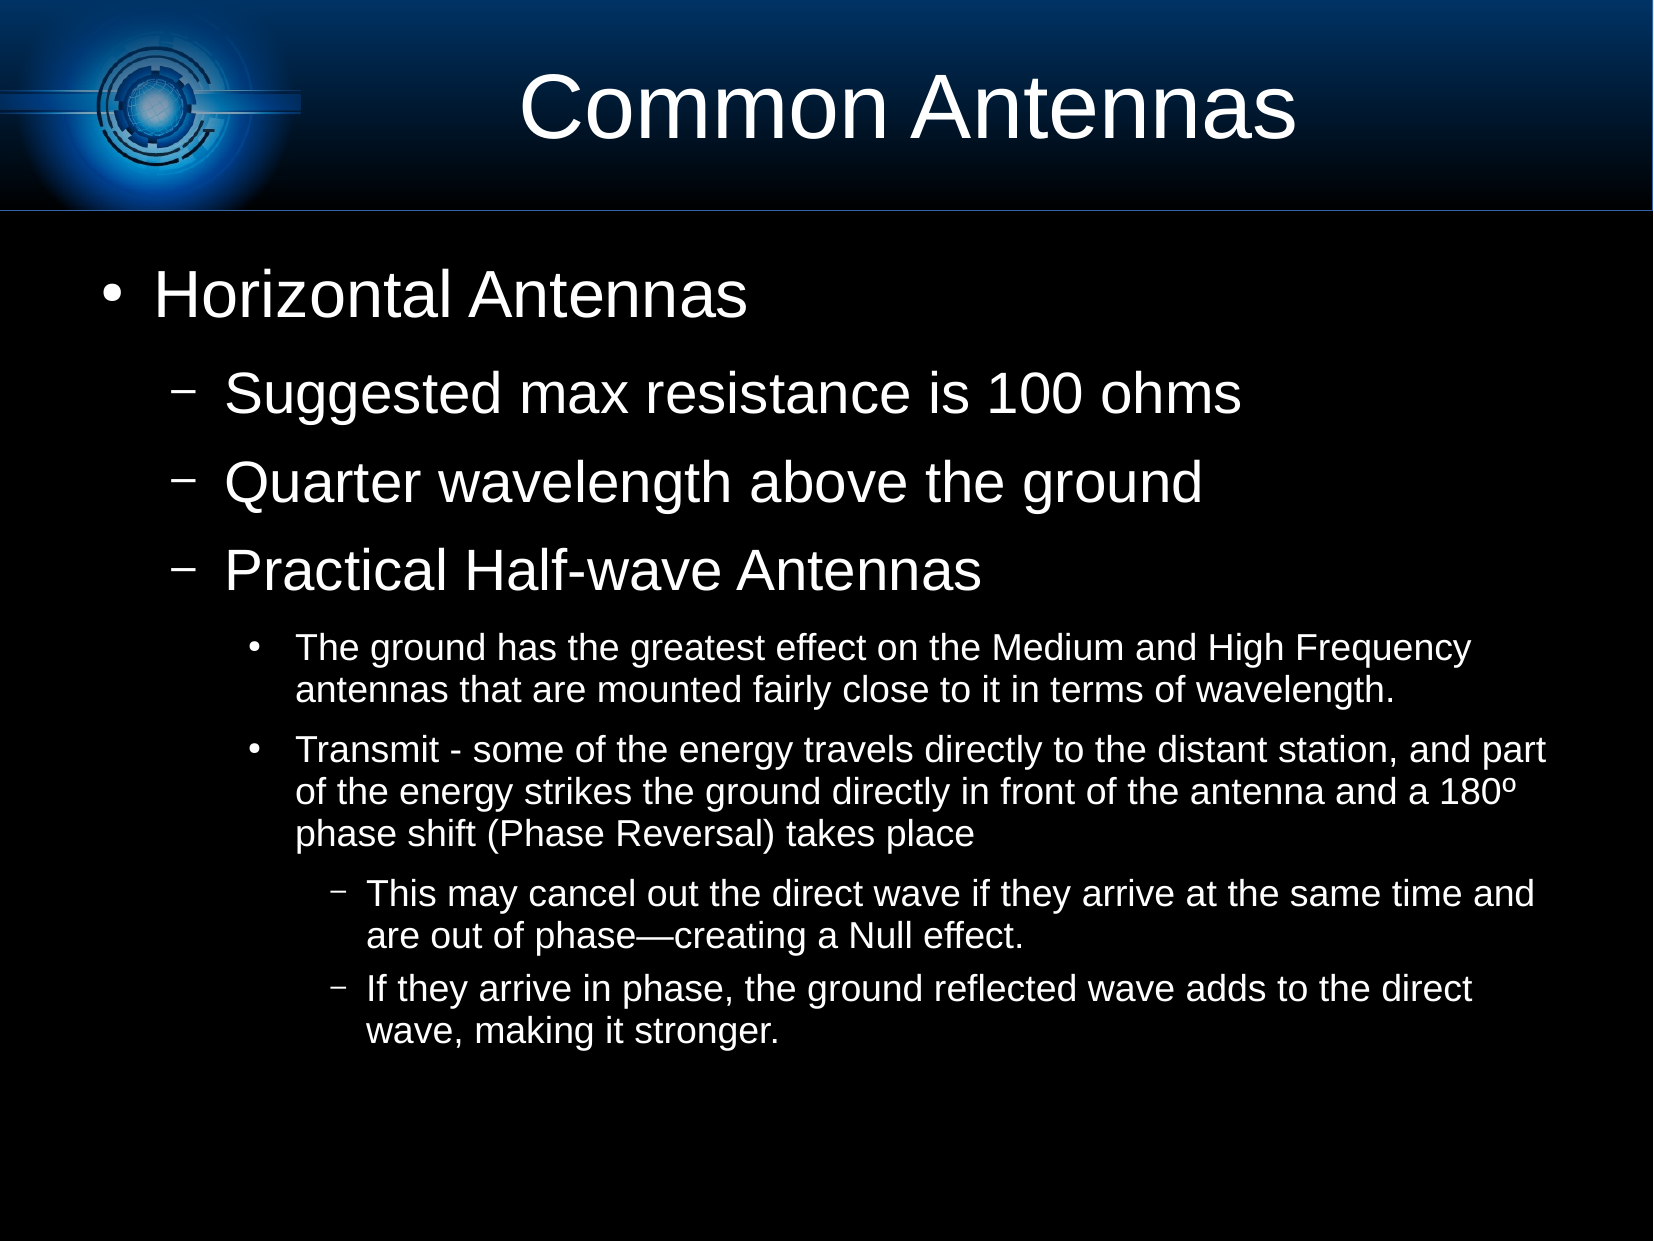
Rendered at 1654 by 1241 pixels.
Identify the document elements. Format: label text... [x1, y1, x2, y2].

picture [0, 87, 165, 210]
title Common Antennas [165, 2, 1653, 211]
list Horizontal Antennas Suggested max resistance is 100 ohms Quarter wavelength above the ground Practical Half-wave Antennas The ground has the greatest effect on the Medium and High Frequency antennas that are mounted fairly close to it in terms of wavelength. Transmit - some of the energy travels directly to the distant station, and part of the energy strikes the ground directly in front of the antenna and a 180º phase shift (Phase Reversal) takes place This may cancel out the direct wave if they arrive at the same time and are out of phase—creating a Null effect. If they arrive in phase, the ground reflected wave adds to the direct wave, making it stronger. [82, 256, 1571, 1141]
